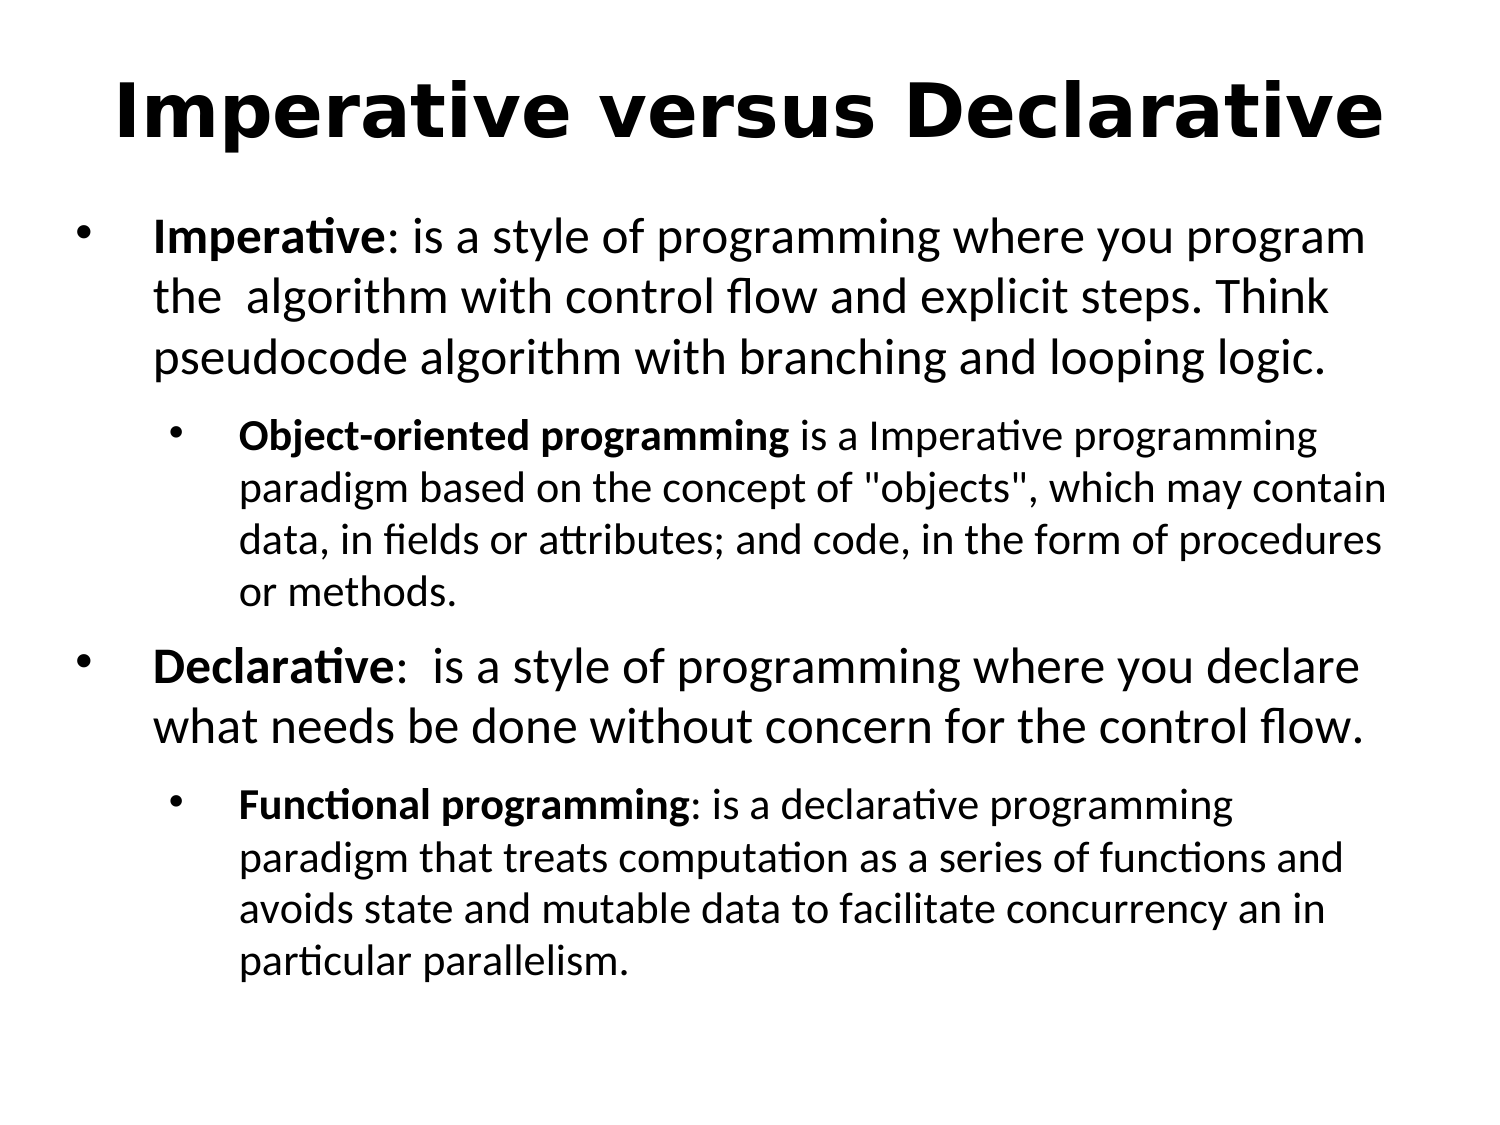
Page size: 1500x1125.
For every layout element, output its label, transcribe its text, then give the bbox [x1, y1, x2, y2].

title Imperative versus Declarative [75, 44, 1425, 177]
list Imperative: is a style of programming where you program the algorithm with control flow and explicit steps. Think pseudocode algorithm with branching and looping logic. Object-oriented programming is a Imperative programming paradigm based on the concept of "objects", which may contain data, in fields or attributes; and code, in the form of procedures or methods. Declarative: is a style of programming where you declare what needs be done without concern for the control flow. Functional programming: is a declarative programming paradigm that treats computation as a series of functions and avoids state and mutable data to facilitate concurrency an in particular parallelism. [75, 204, 1395, 1075]
